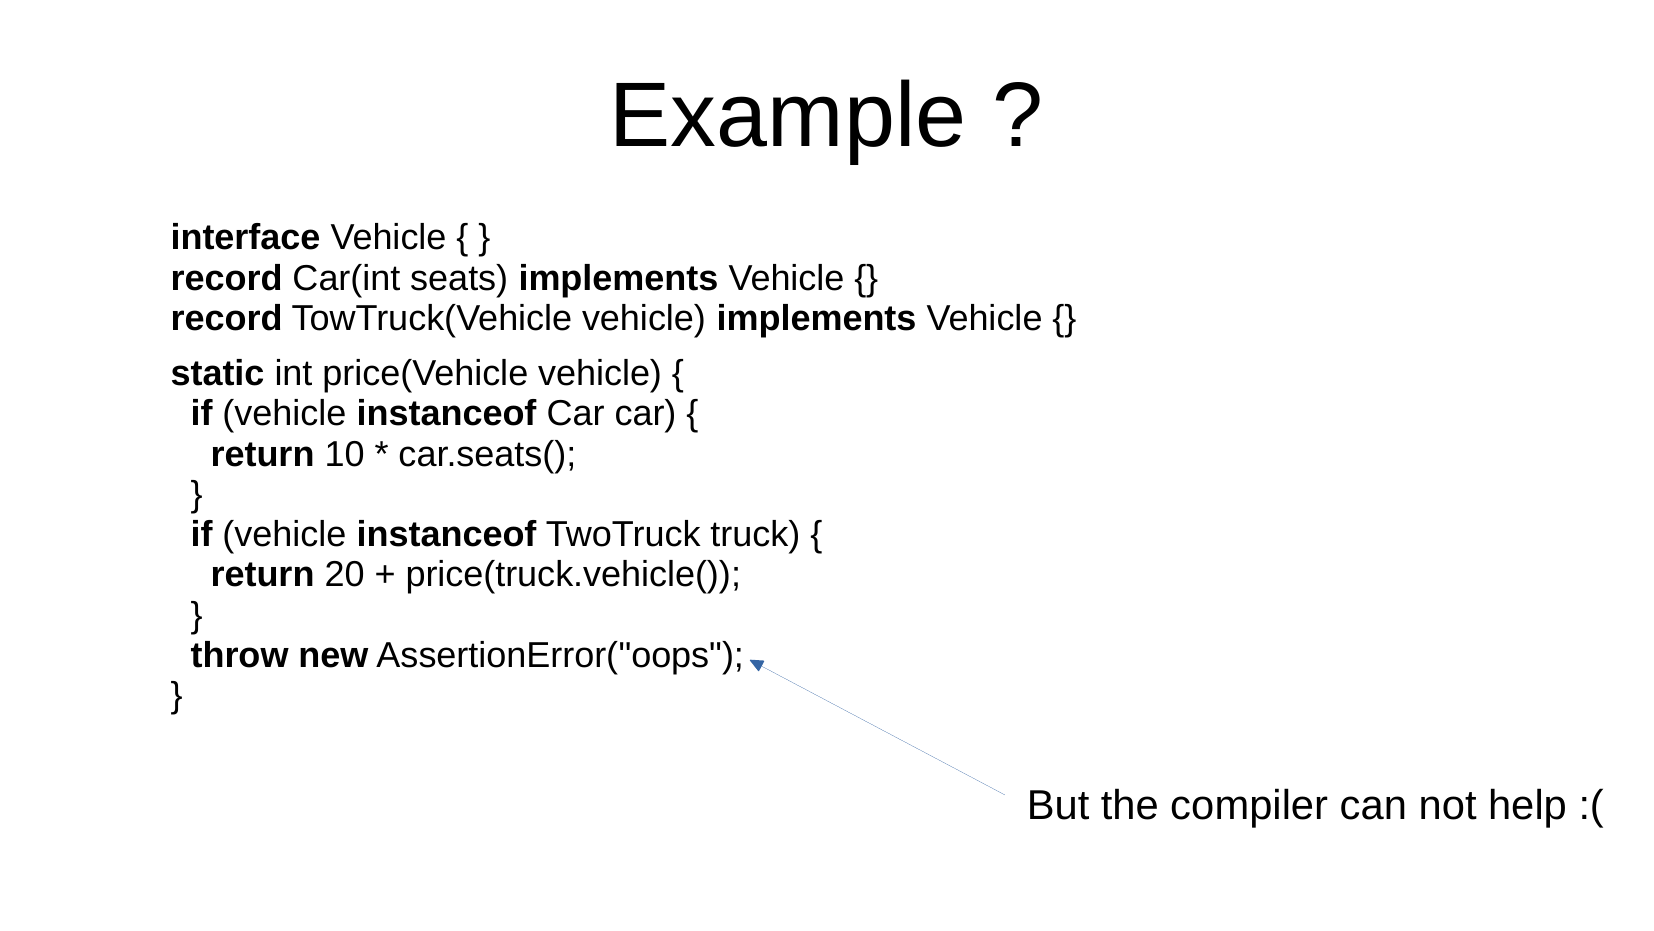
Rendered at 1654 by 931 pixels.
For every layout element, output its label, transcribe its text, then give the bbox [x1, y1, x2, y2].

title Example ? [82, 37, 1571, 193]
list interface Vehicle { } record Car(int seats) implements Vehicle {} record TowTruck(Vehicle vehicle) implements Vehicle {} static int price(Vehicle vehicle) { if (vehicle instanceof Car car) { return 10 * car.seats(); } if (vehicle instanceof TwoTruck truck) { return 20 + price(truck.vehicle()); } throw new AssertionError("oops"); } [82, 217, 1571, 758]
text_box But the compiler can not help :( [1012, 774, 1621, 836]
